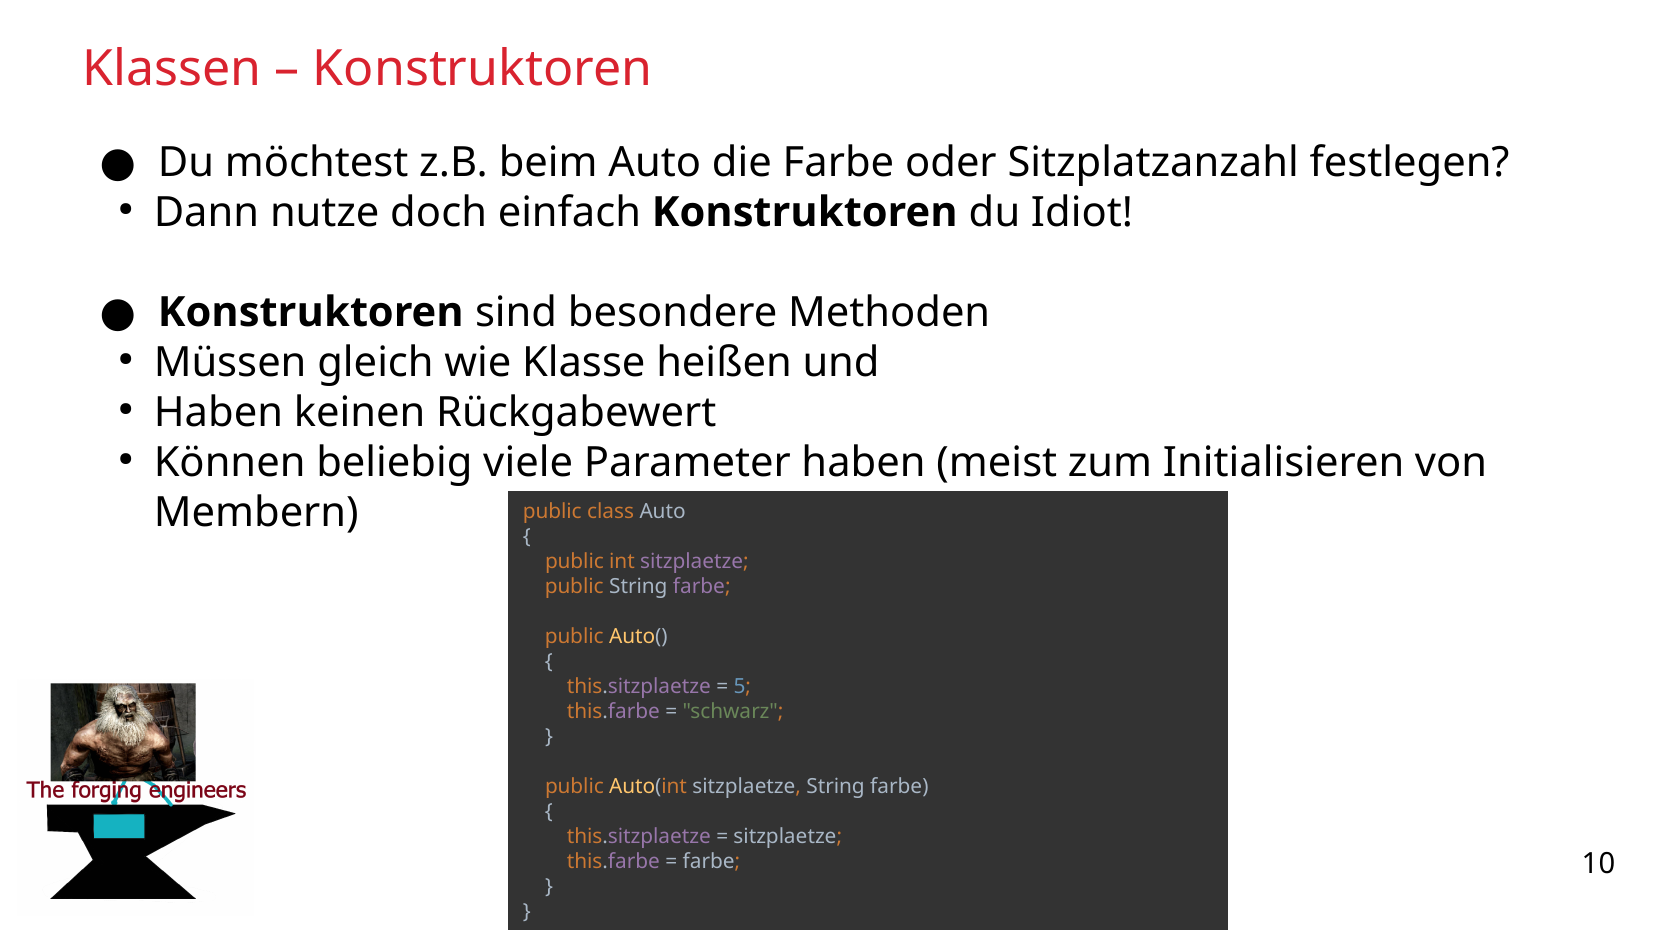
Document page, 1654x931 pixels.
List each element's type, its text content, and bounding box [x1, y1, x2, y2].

title Klassen – Konstruktoren [82, 37, 1571, 95]
text_box public class Auto { public int sitzplaetze; public String farbe; public Auto() { this.sitzplaetze = 5; this.farbe = "schwarz"; } public Auto(int sitzplaetze, String farbe) { this.sitzplaetze = sitzplaetze; this.farbe = farbe; } } [508, 491, 1228, 930]
text_box Du möchtest z.B. beim Auto die Farbe oder Sitzplatzanzahl festlegen? Dann nutze doch einfach Konstruktoren du Idiot! Konstruktoren sind besondere Methoden Müssen gleich wie Klasse heißen und Haben keinen Rückgabewert Können beliebig viele Parameter haben (meist zum Initialisieren von Membern) [82, 135, 1560, 591]
picture [17, 679, 254, 916]
